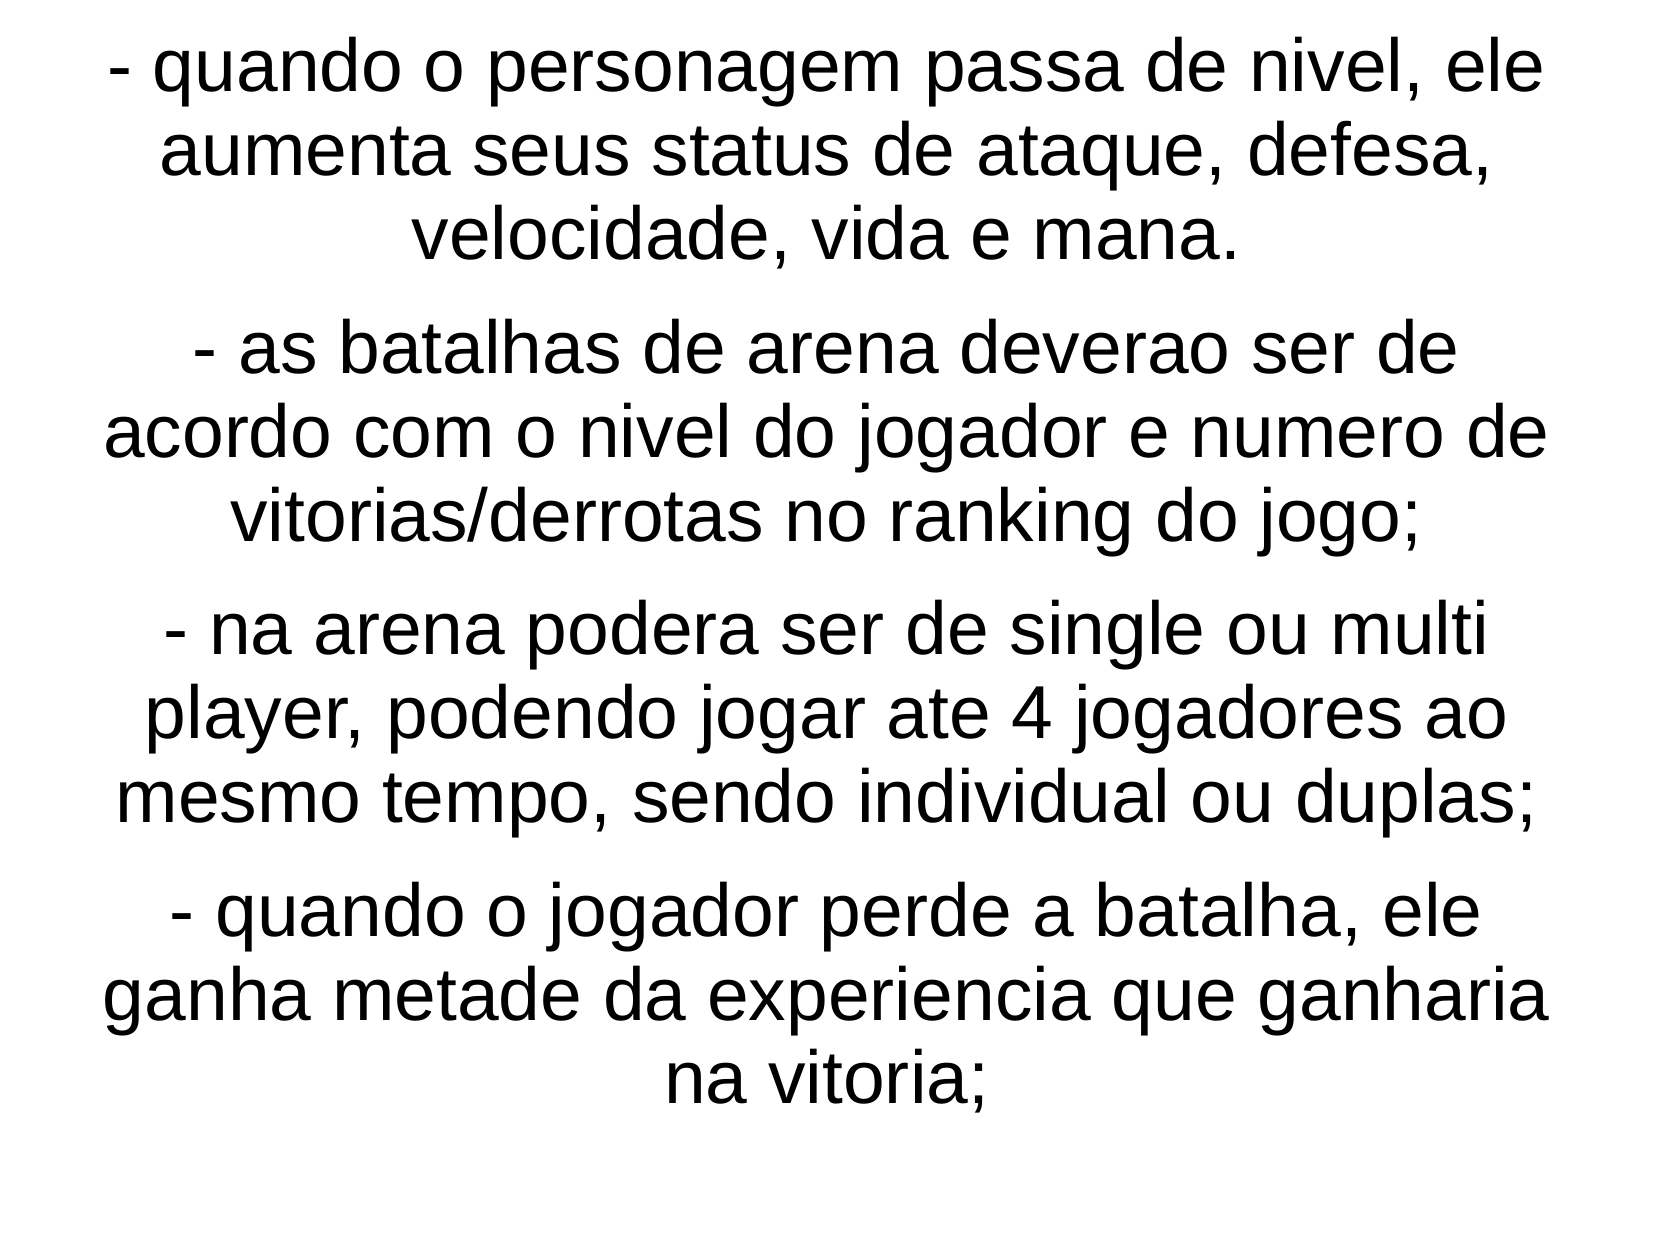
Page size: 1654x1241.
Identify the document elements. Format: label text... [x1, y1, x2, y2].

list - quando o personagem passa de nivel, ele aumenta seus status de ataque, defesa, velocidade, vida e mana. - as batalhas de arena deverao ser de acordo com o nivel do jogador e numero de vitorias/derrotas no ranking do jogo; - na arena podera ser de single ou multi player, podendo jogar ate 4 jogadores ao mesmo tempo, sendo individual ou duplas; - quando o jogador perde a batalha, ele ganha metade da experiencia que ganharia na vitoria; [82, 23, 1571, 1205]
